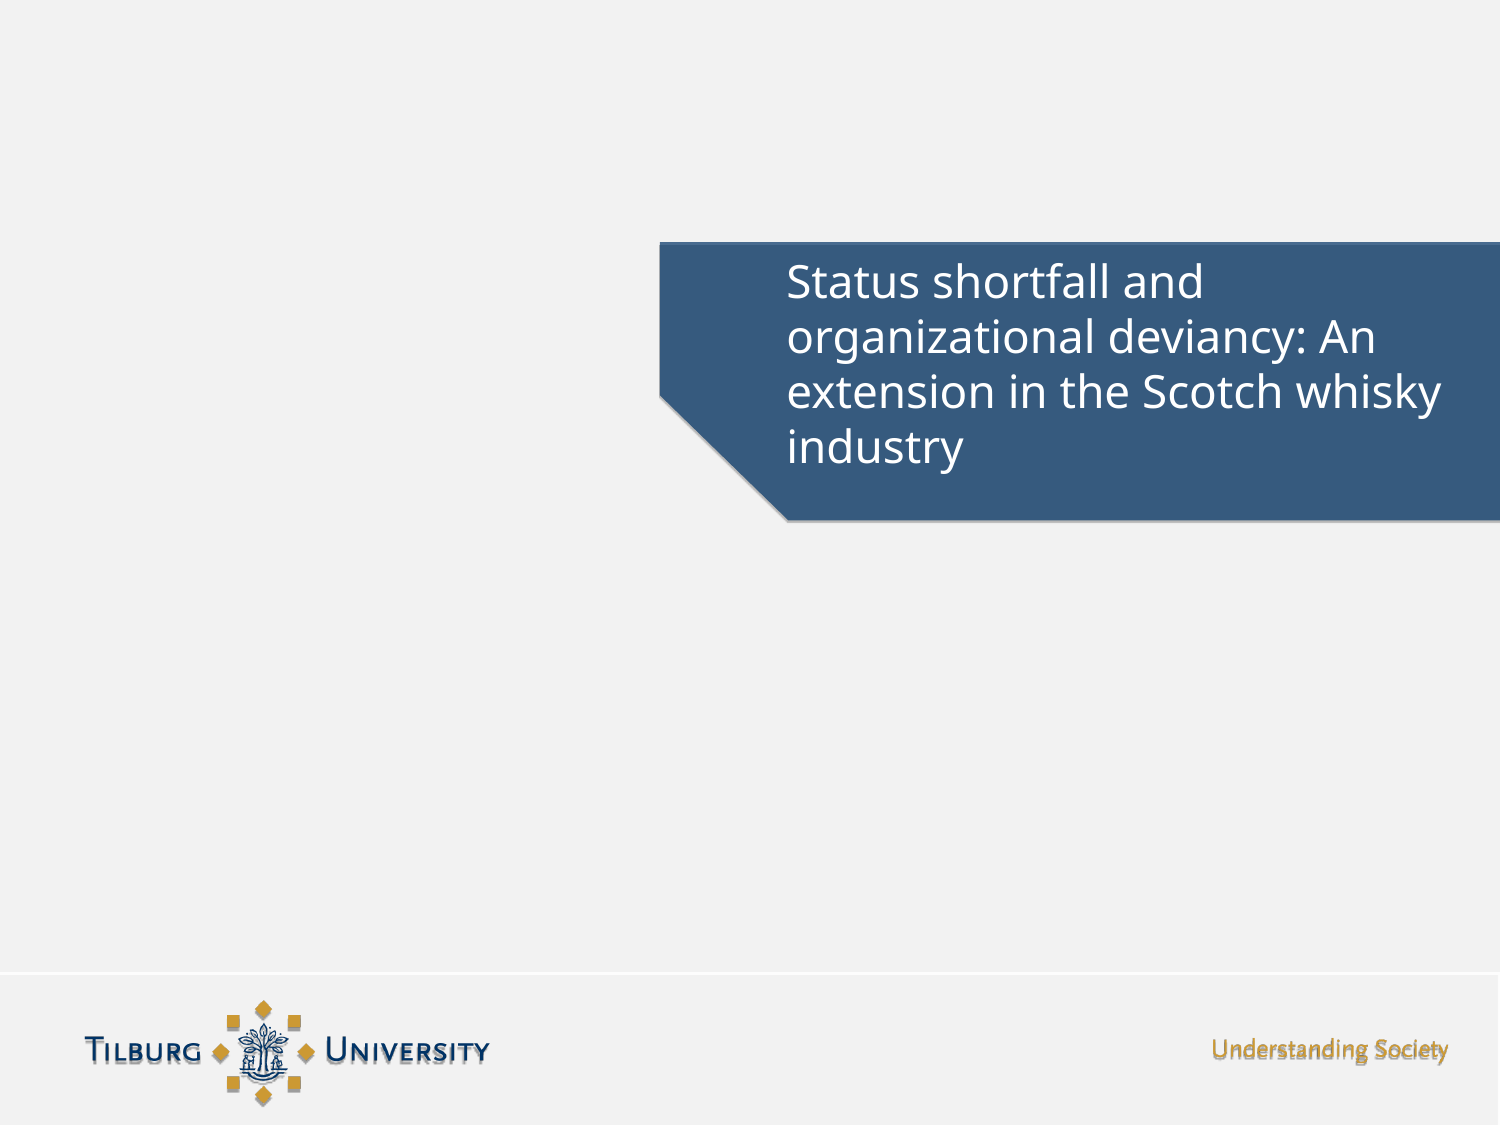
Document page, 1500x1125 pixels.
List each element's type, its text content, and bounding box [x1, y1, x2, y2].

title Status shortfall and organizational deviancy: An extension in the Scotch whisky industry [771, 242, 1474, 484]
